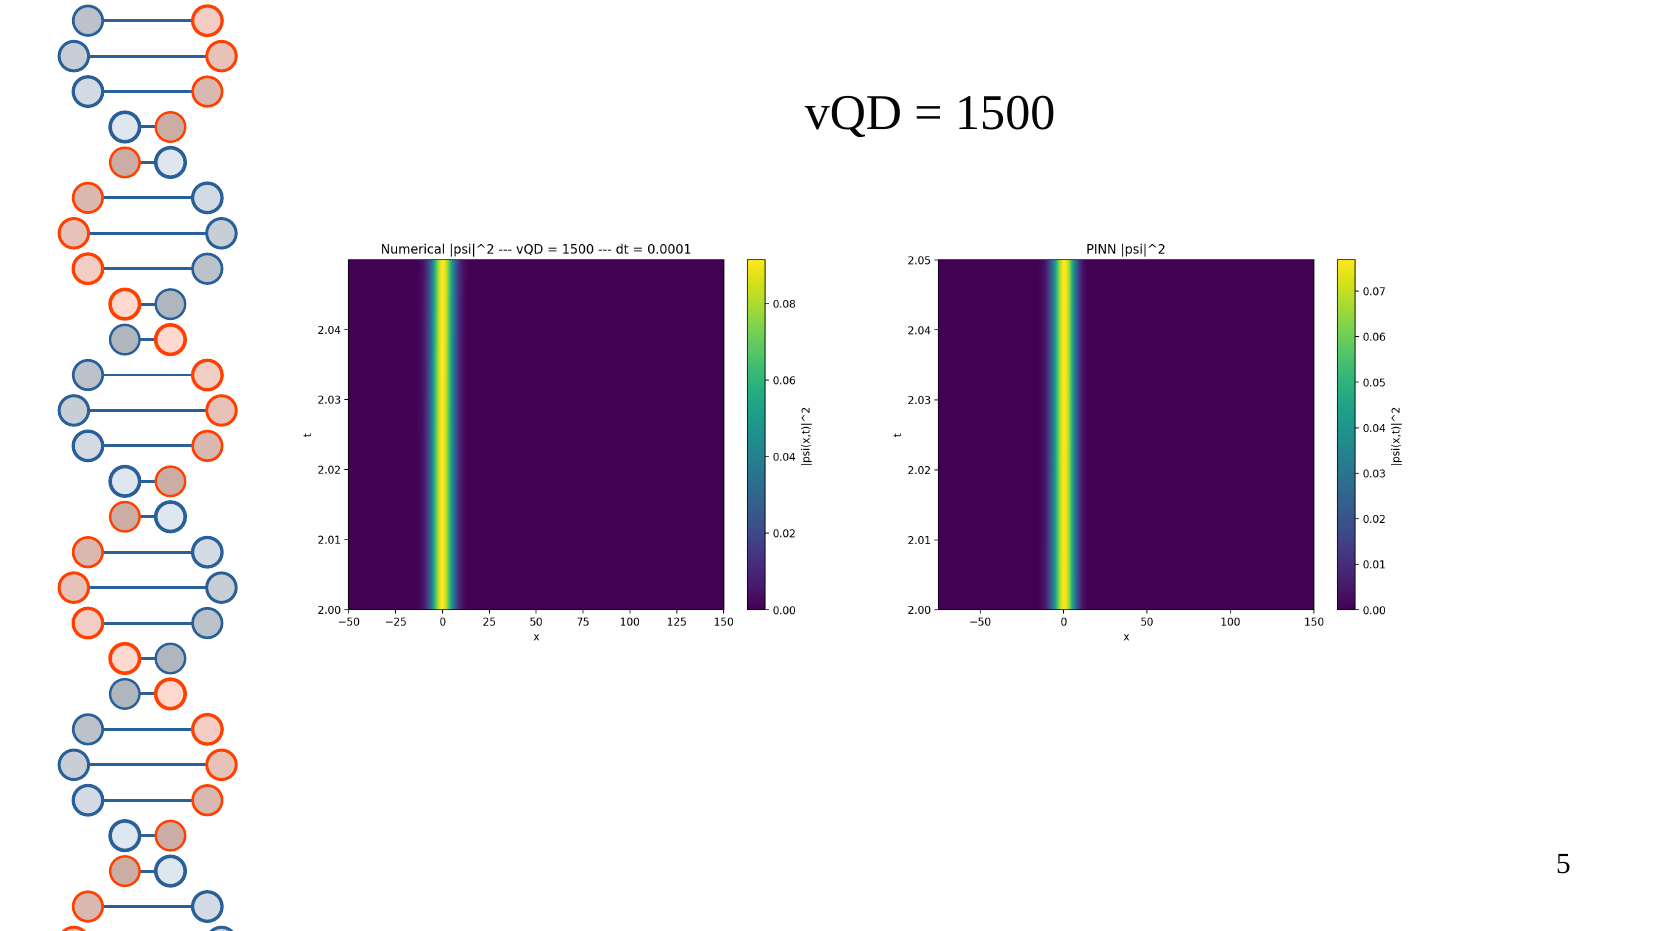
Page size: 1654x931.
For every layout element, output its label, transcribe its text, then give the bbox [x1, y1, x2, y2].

picture [885, 236, 1408, 650]
title vQD = 1500 [265, 35, 1595, 189]
picture [295, 236, 818, 650]
